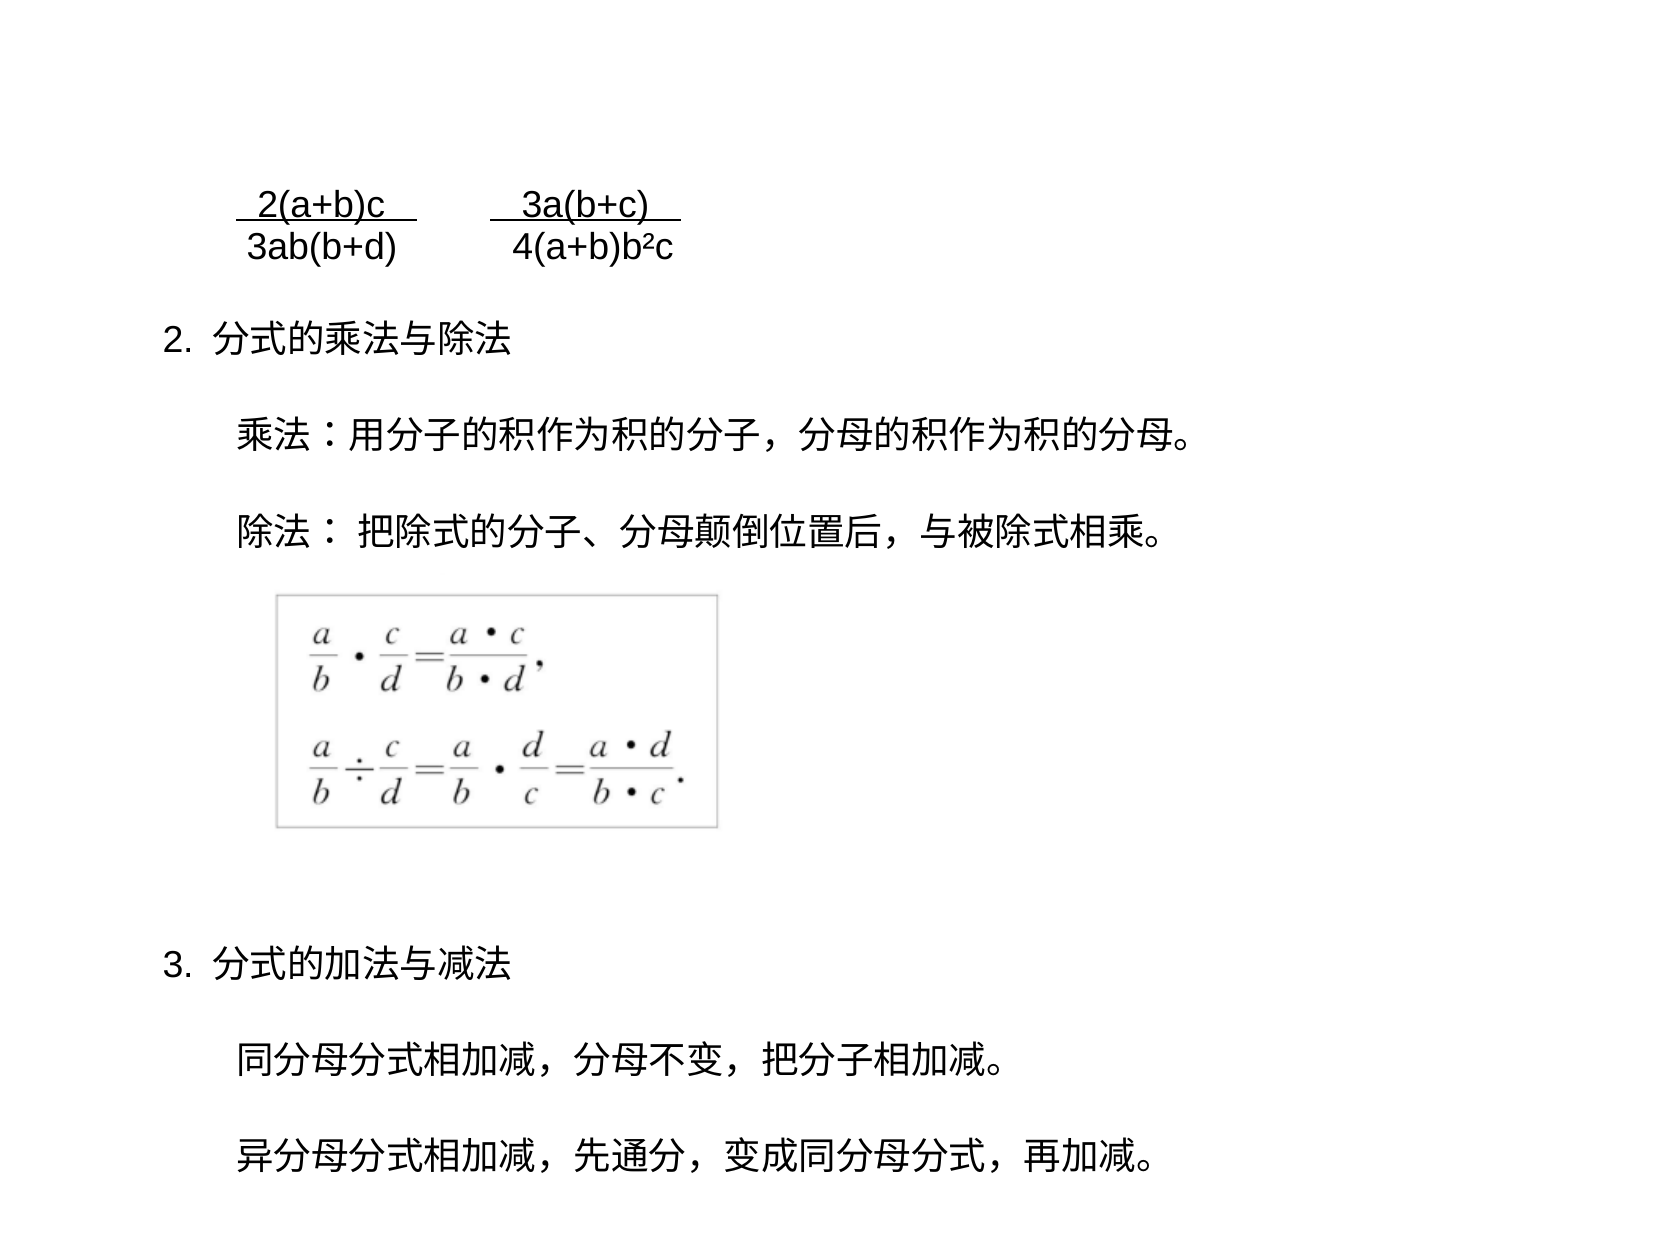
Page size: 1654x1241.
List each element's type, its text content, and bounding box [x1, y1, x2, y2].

picture [244, 573, 762, 849]
text_box 2(a+b)c 3a(b+c) 3ab(b+d) 4(a+b)b²c 2. 分式的乘法与除法 乘法：用分子的积作为积的分子，分母的积作为积的分母。 除法： 把除式的分子、分母颠倒位置后，与被除式相乘。 3. 分式的加法与减法 同分母分式相加减，分母不变，把分子相加减。 异分母分式相加减，先通分，变成同分母分式，再加减。 [147, 175, 1536, 1158]
